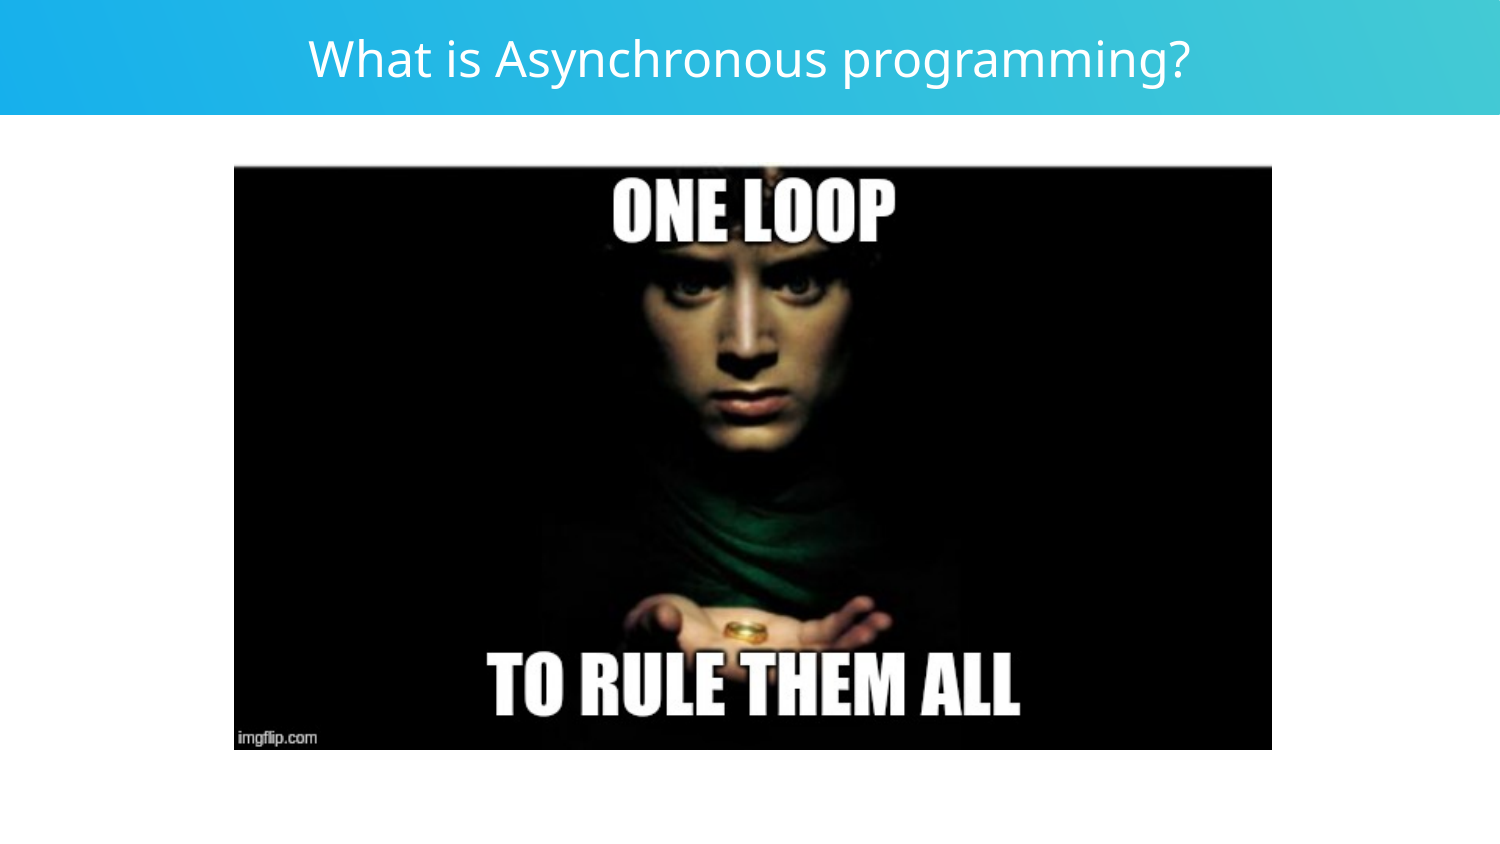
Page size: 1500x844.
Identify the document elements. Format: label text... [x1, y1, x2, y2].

text_box What is Asynchronous programming? [0, 0, 1500, 115]
picture [234, 162, 1272, 751]
